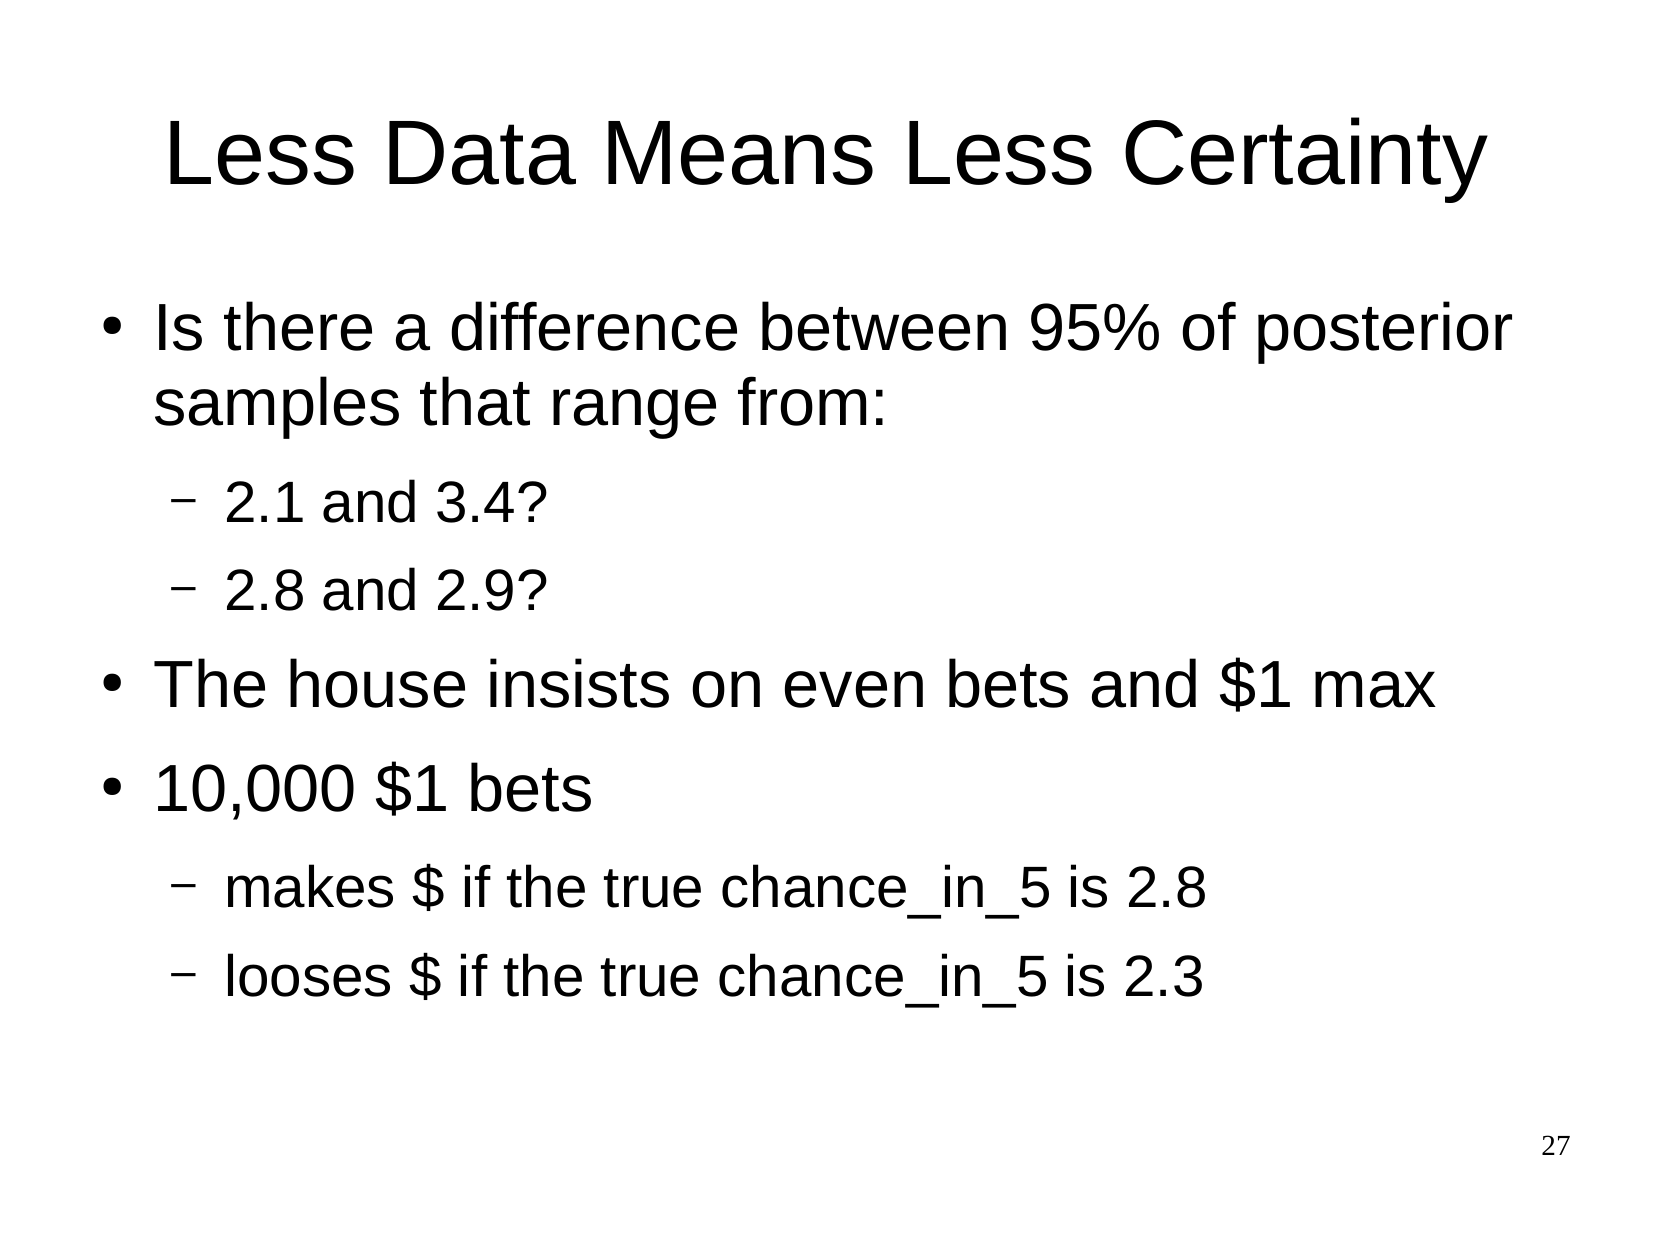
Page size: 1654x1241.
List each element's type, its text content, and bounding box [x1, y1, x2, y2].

list Is there a difference between 95% of posterior samples that range from: 2.1 and 3.4? 2.8 and 2.9? The house insists on even bets and $1 max 10,000 $1 bets makes $ if the true chance_in_5 is 2.8 looses $ if the true chance_in_5 is 2.3 [82, 290, 1571, 1109]
title Less Data Means Less Certainty [82, 49, 1571, 257]
